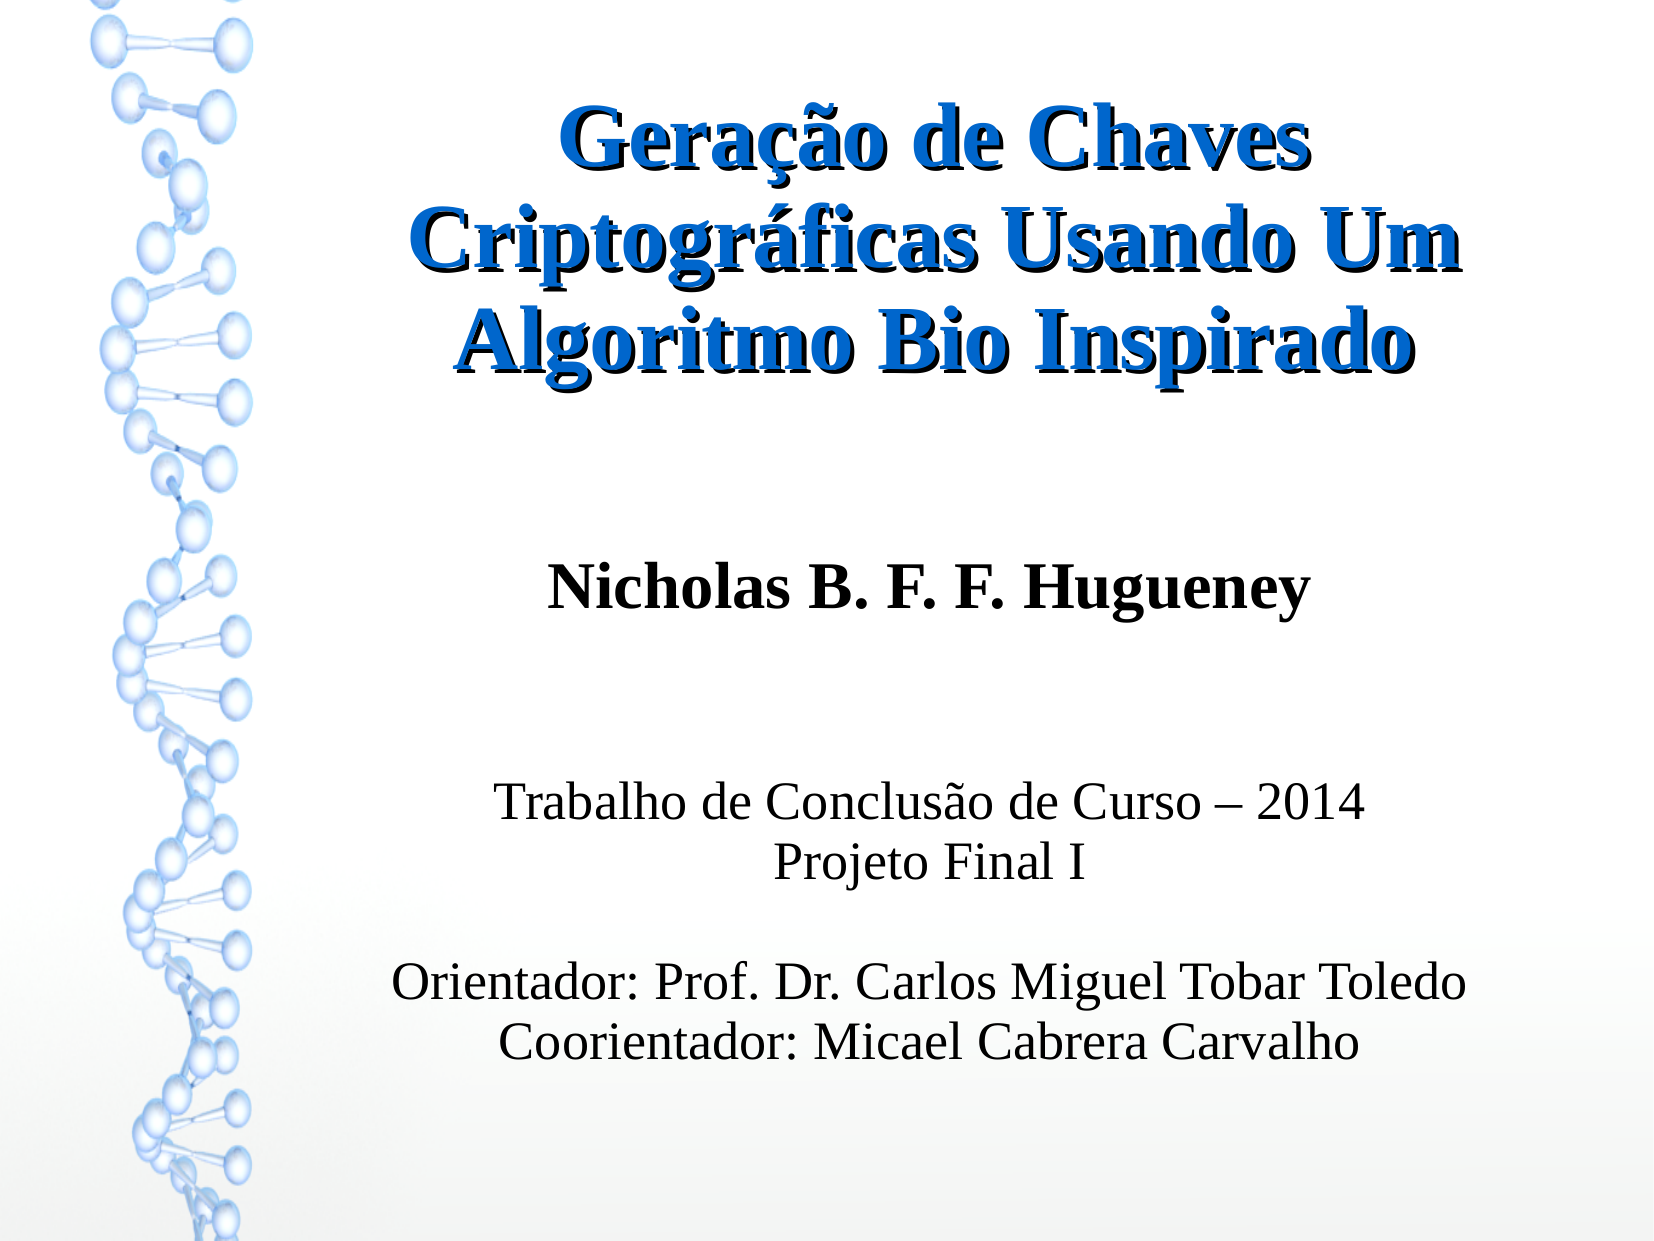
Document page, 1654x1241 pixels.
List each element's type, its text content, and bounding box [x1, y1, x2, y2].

title Geração de Chaves Criptográficas Usando Um Algoritmo Bio Inspirado [270, 83, 1599, 391]
picture [0, 0, 1654, 1241]
subtitle Nicholas B. F. F. Hugueney Trabalho de Conclusão de Curso – 2014 Projeto Final I Orientador: Prof. Dr. Carlos Miguel Tobar Toledo Coorientador: Micael Cabrera Carvalho [265, 450, 1595, 1171]
